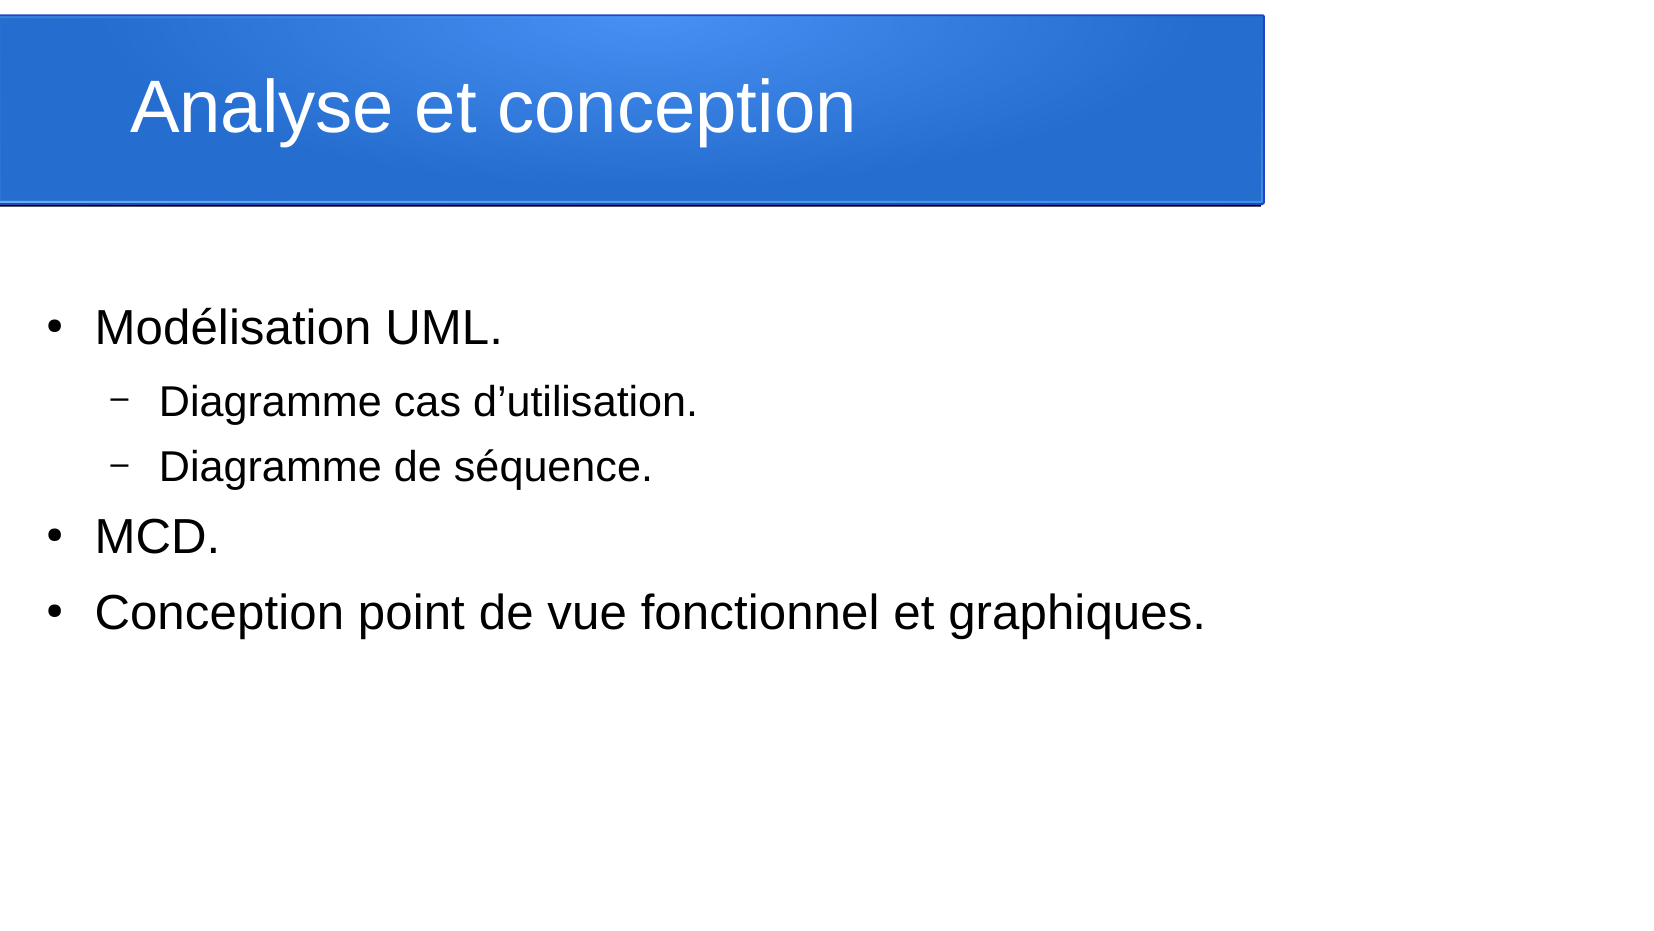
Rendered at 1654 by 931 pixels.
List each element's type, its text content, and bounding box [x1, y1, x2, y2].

list Modélisation UML. Diagramme cas d’utilisation. Diagramme de séquence. MCD. Conception point de vue fonctionnel et graphiques. [30, 300, 1306, 646]
title Analyse et conception [0, 30, 1141, 184]
